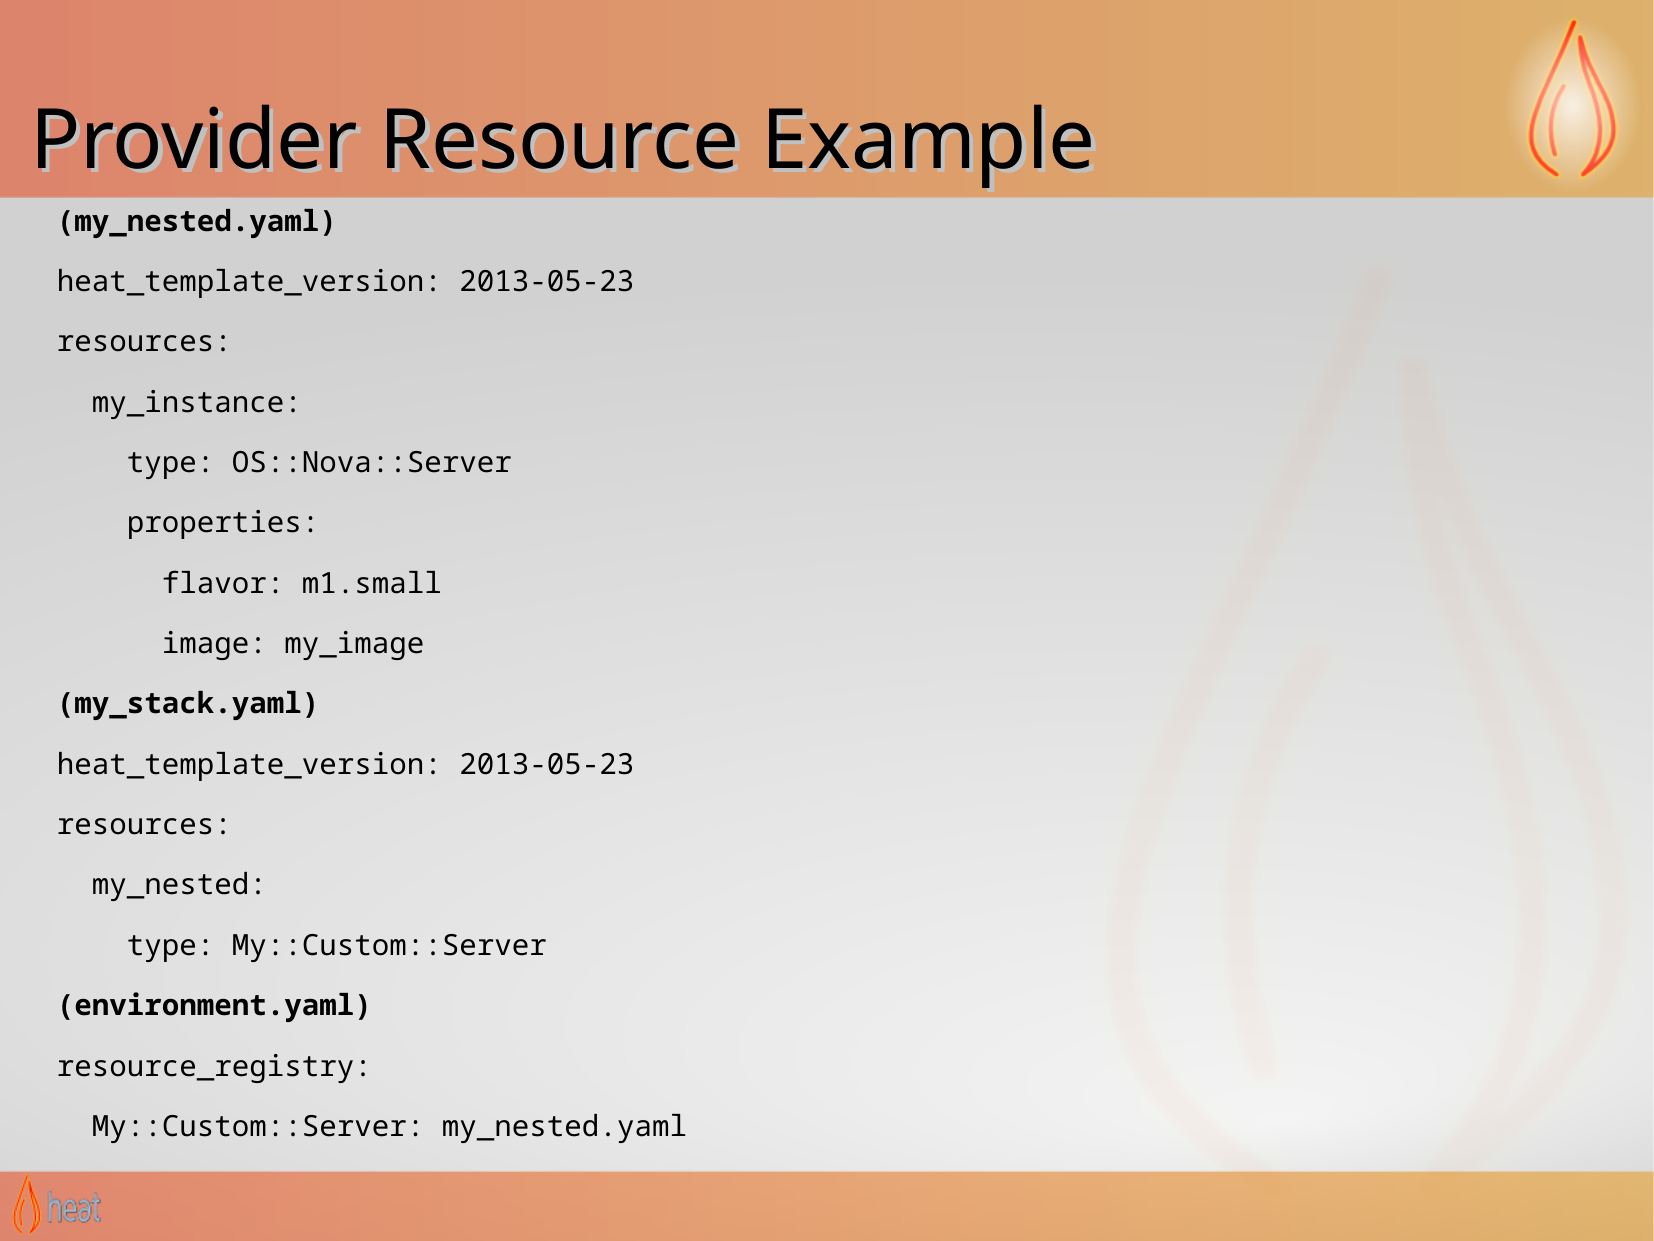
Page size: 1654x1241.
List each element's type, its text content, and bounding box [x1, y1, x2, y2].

title Provider Resource Example [30, 23, 1606, 249]
list (my_nested.yaml) heat_template_version: 2013-05-23 resources: my_instance: type: OS::Nova::Server properties: flavor: m1.small image: my_image (my_stack.yaml) heat_template_version: 2013-05-23 resources: my_nested: type: My::Custom::Server (environment.yaml) resource_registry: My::Custom::Server: my_nested.yaml [56, 199, 1546, 1156]
picture [0, 0, 1654, 1241]
